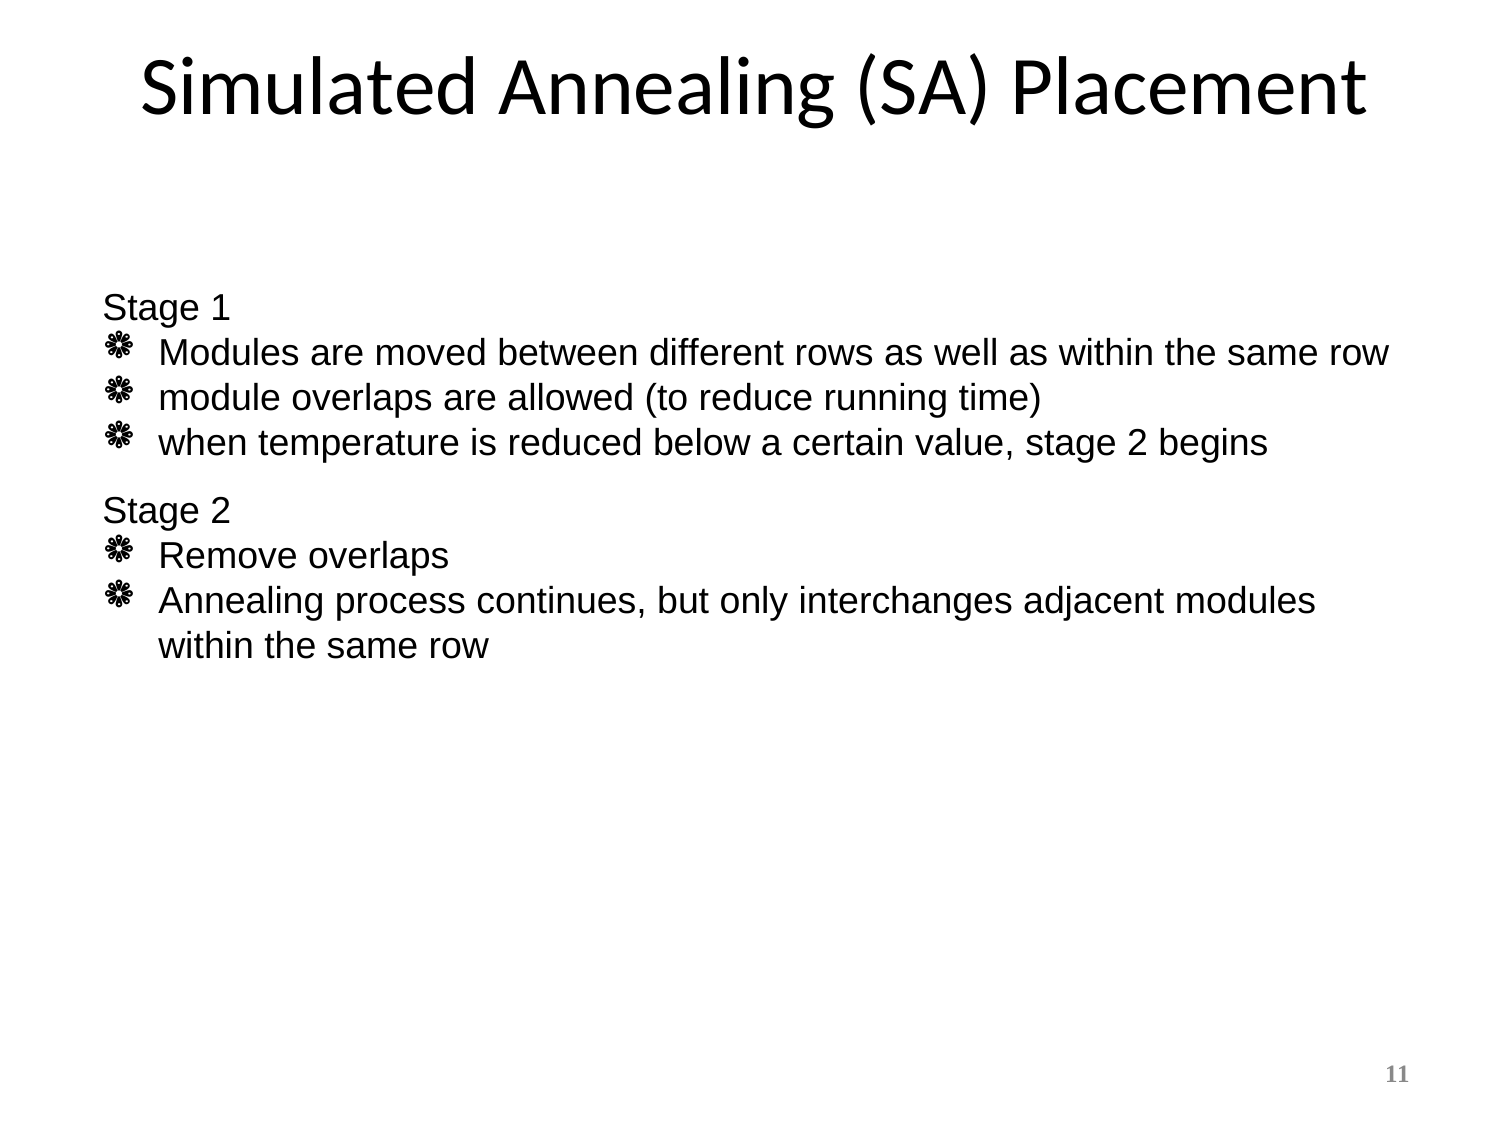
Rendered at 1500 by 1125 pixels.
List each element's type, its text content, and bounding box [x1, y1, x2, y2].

text_box Stage 1 Modules are moved between different rows as well as within the same row module overlaps are allowed (to reduce running time) when temperature is reduced below a certain value, stage 2 begins Stage 2 Remove overlaps Annealing process continues, but only interchanges adjacent modules within the same row [87, 274, 1426, 674]
title Simulated Annealing (SA) Placement [85, 37, 1426, 126]
text_box <number> [1074, 1042, 1426, 1103]
